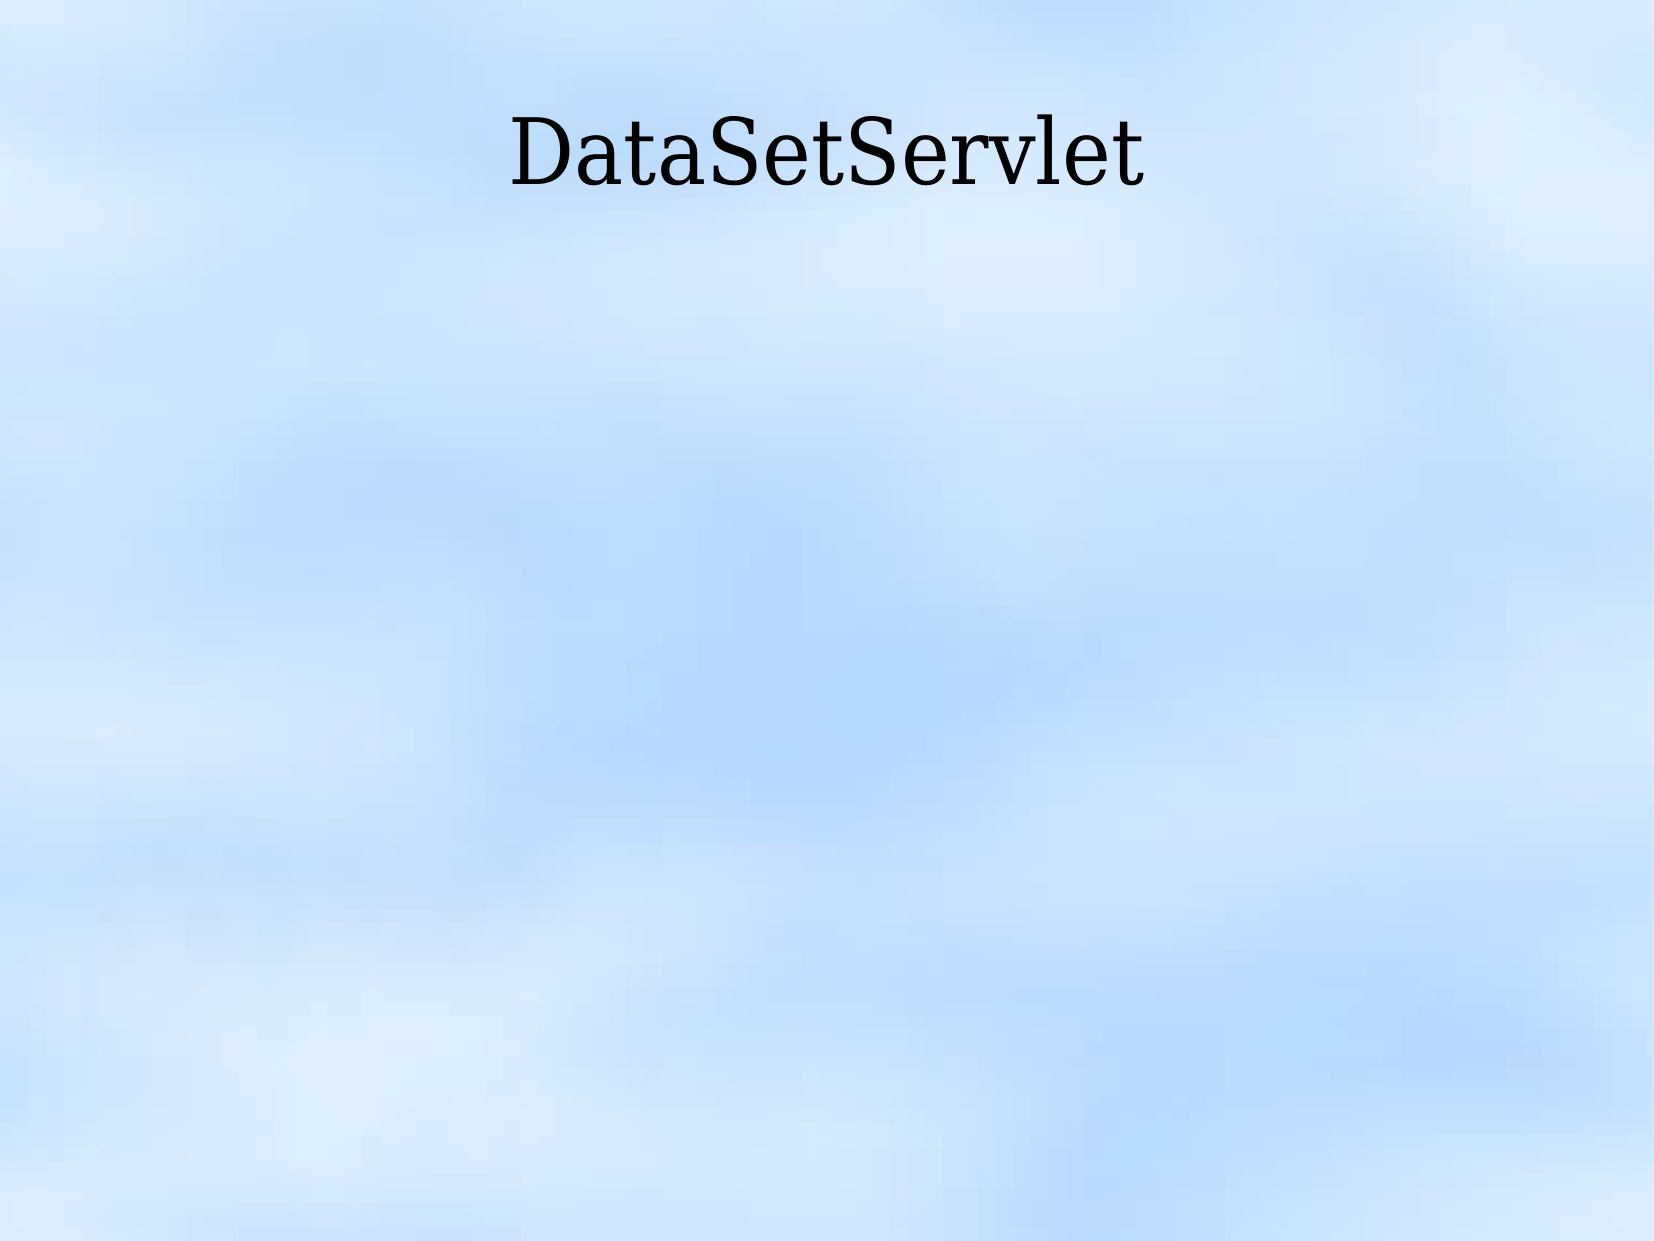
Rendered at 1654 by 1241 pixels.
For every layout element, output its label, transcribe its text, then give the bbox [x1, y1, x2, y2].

title DataSetServlet [82, 49, 1571, 257]
picture [0, 0, 1654, 1241]
